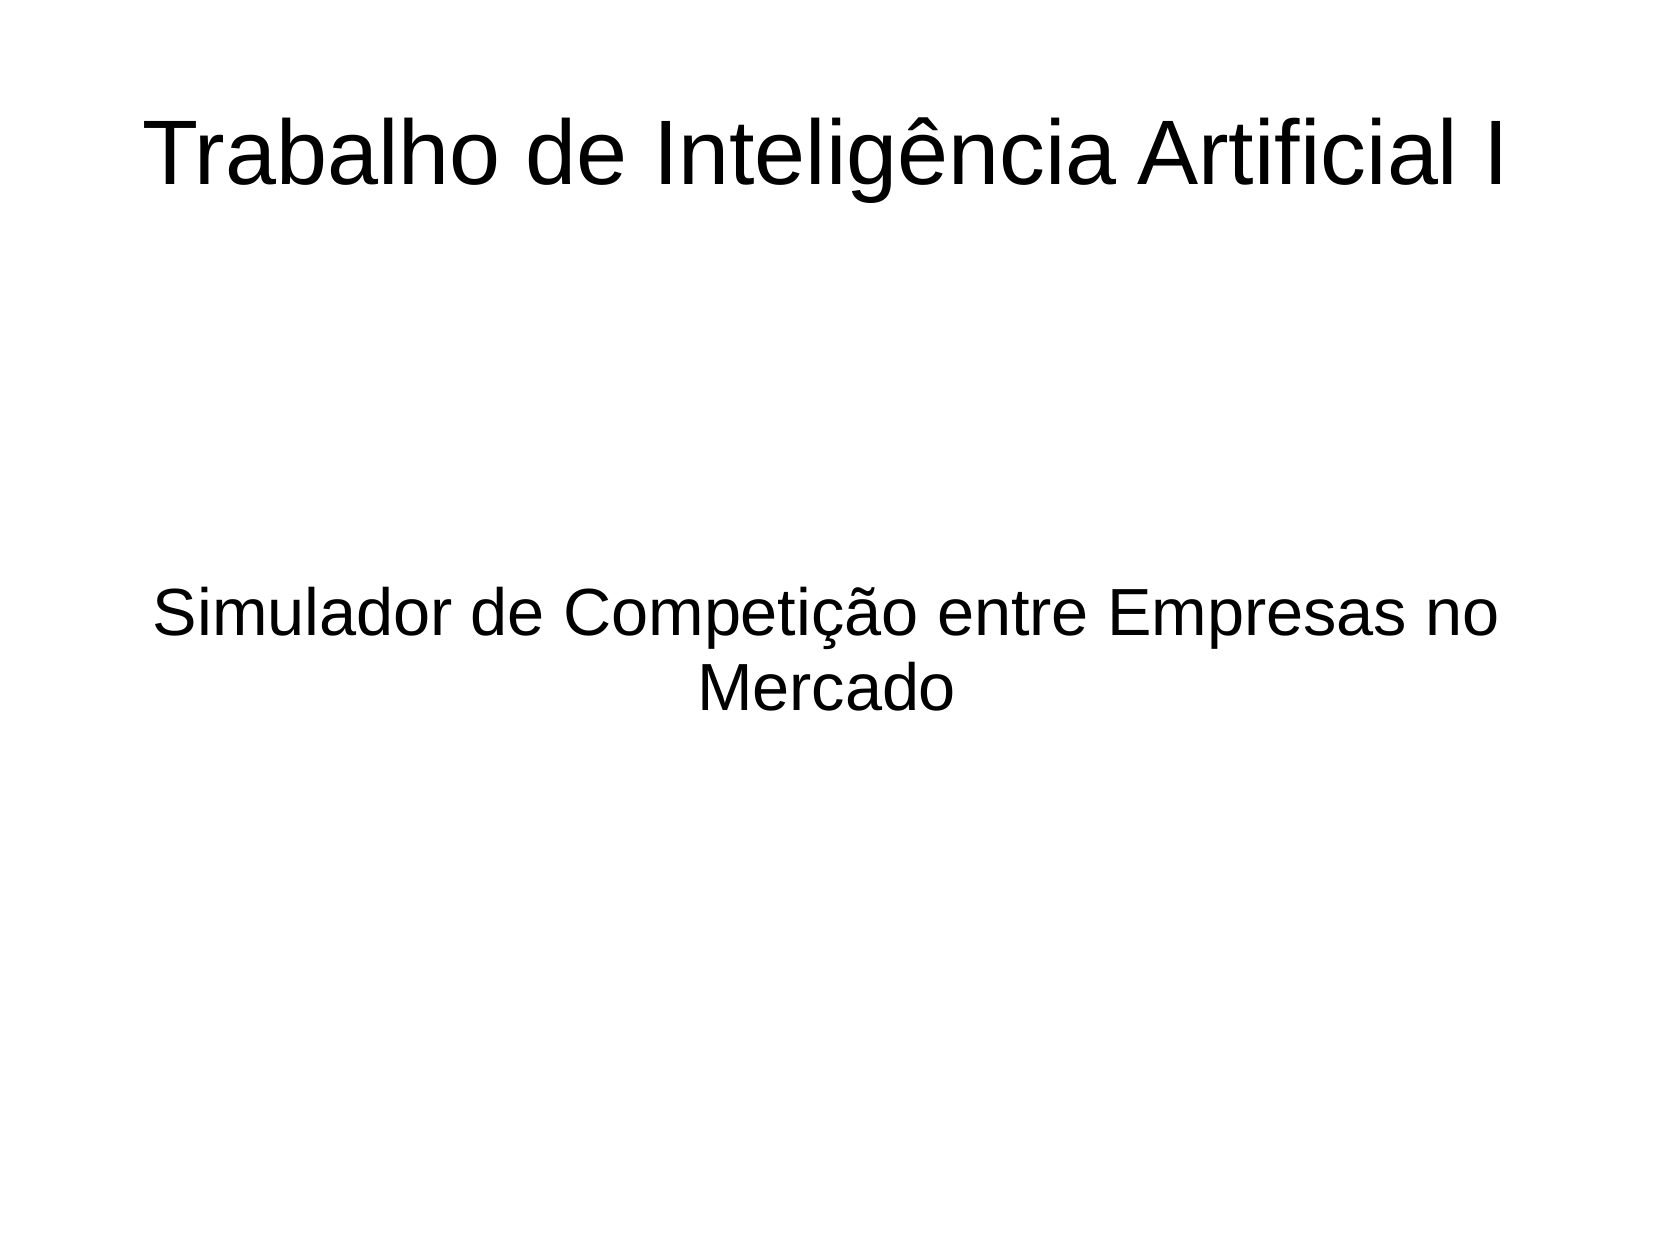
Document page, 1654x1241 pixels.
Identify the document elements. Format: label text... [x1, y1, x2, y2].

title Trabalho de Inteligência Artificial I [82, 49, 1571, 257]
subtitle Simulador de Competição entre Empresas no Mercado [82, 290, 1571, 1010]
